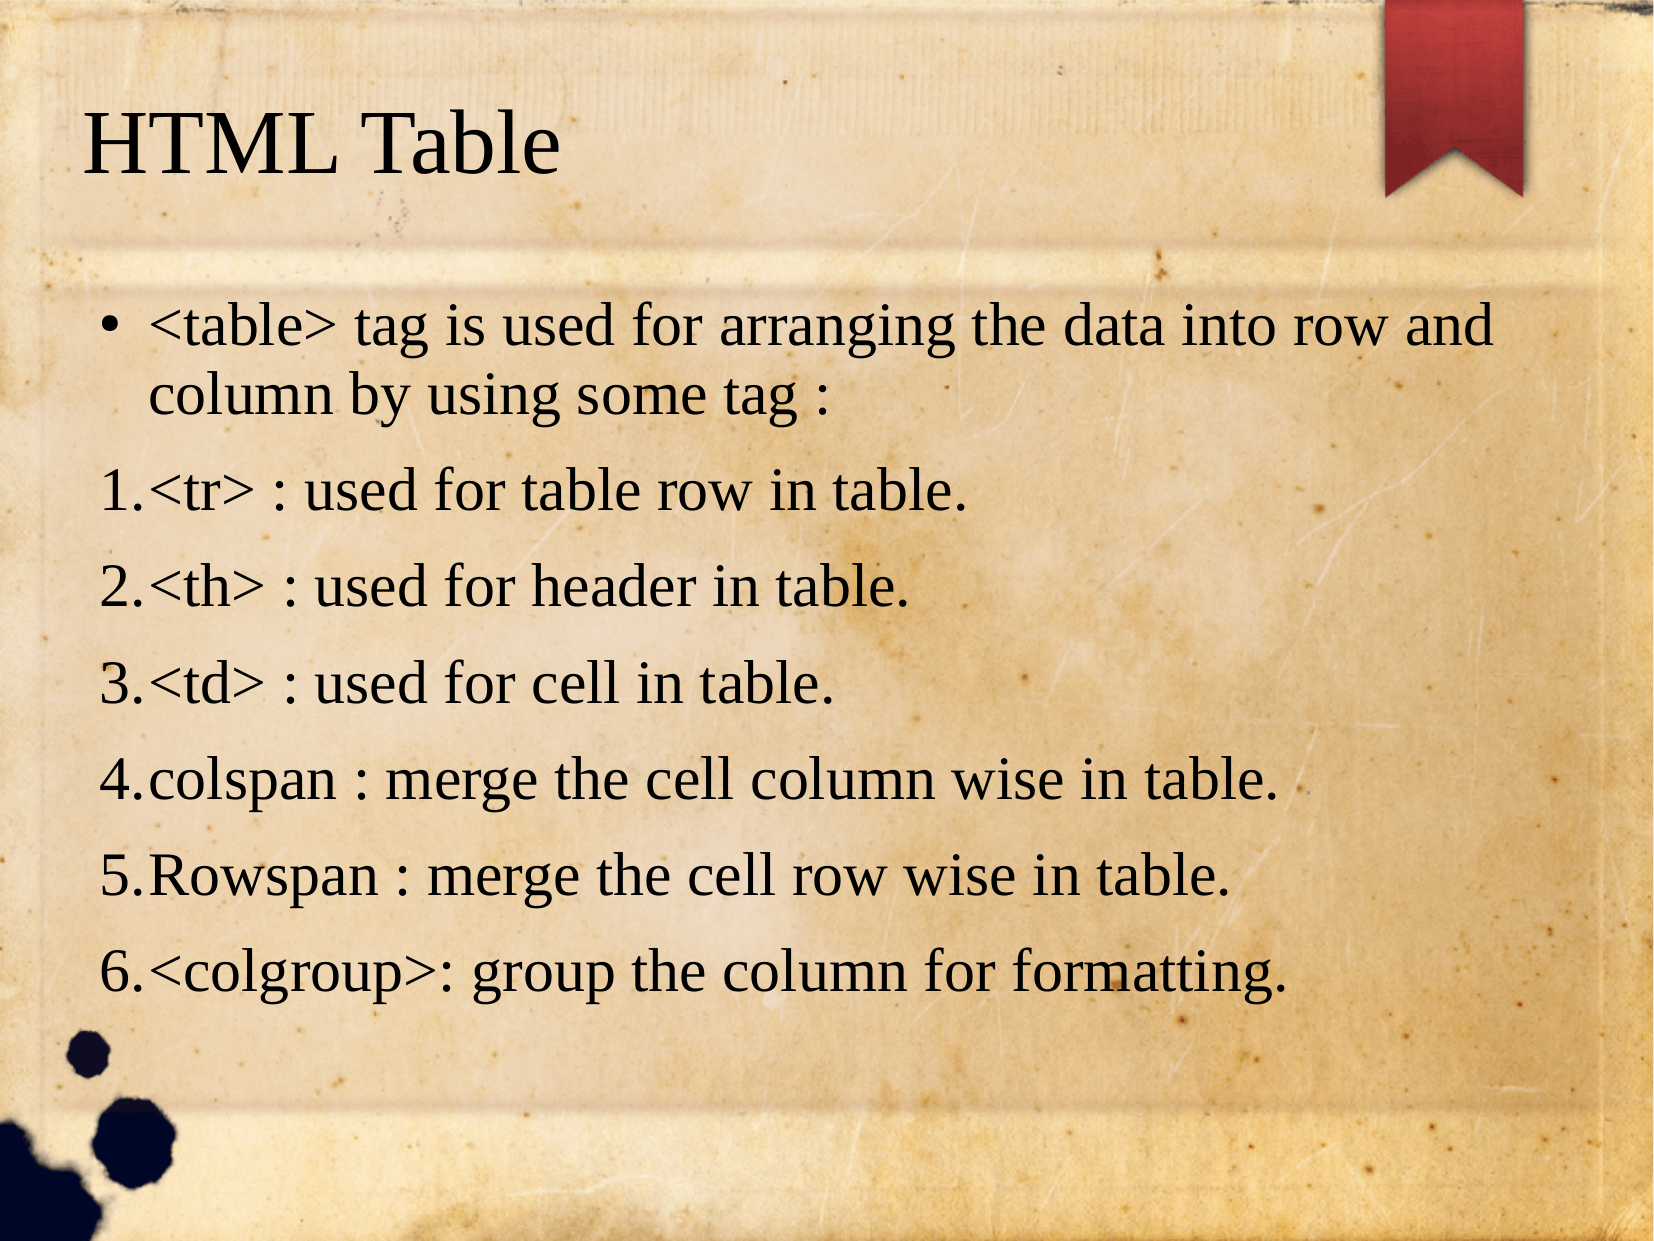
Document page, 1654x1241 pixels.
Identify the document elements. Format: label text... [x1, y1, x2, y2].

title HTML Table [82, 49, 1347, 237]
picture [0, 0, 1654, 1241]
list <table> tag is used for arranging the data into row and column by using some tag : <tr> : used for table row in table. <th> : used for header in table. <td> : used for cell in table. colspan : merge the cell column wise in table. Rowspan : merge the cell row wise in table. <colgroup>: group the column for formatting. [82, 290, 1538, 1010]
